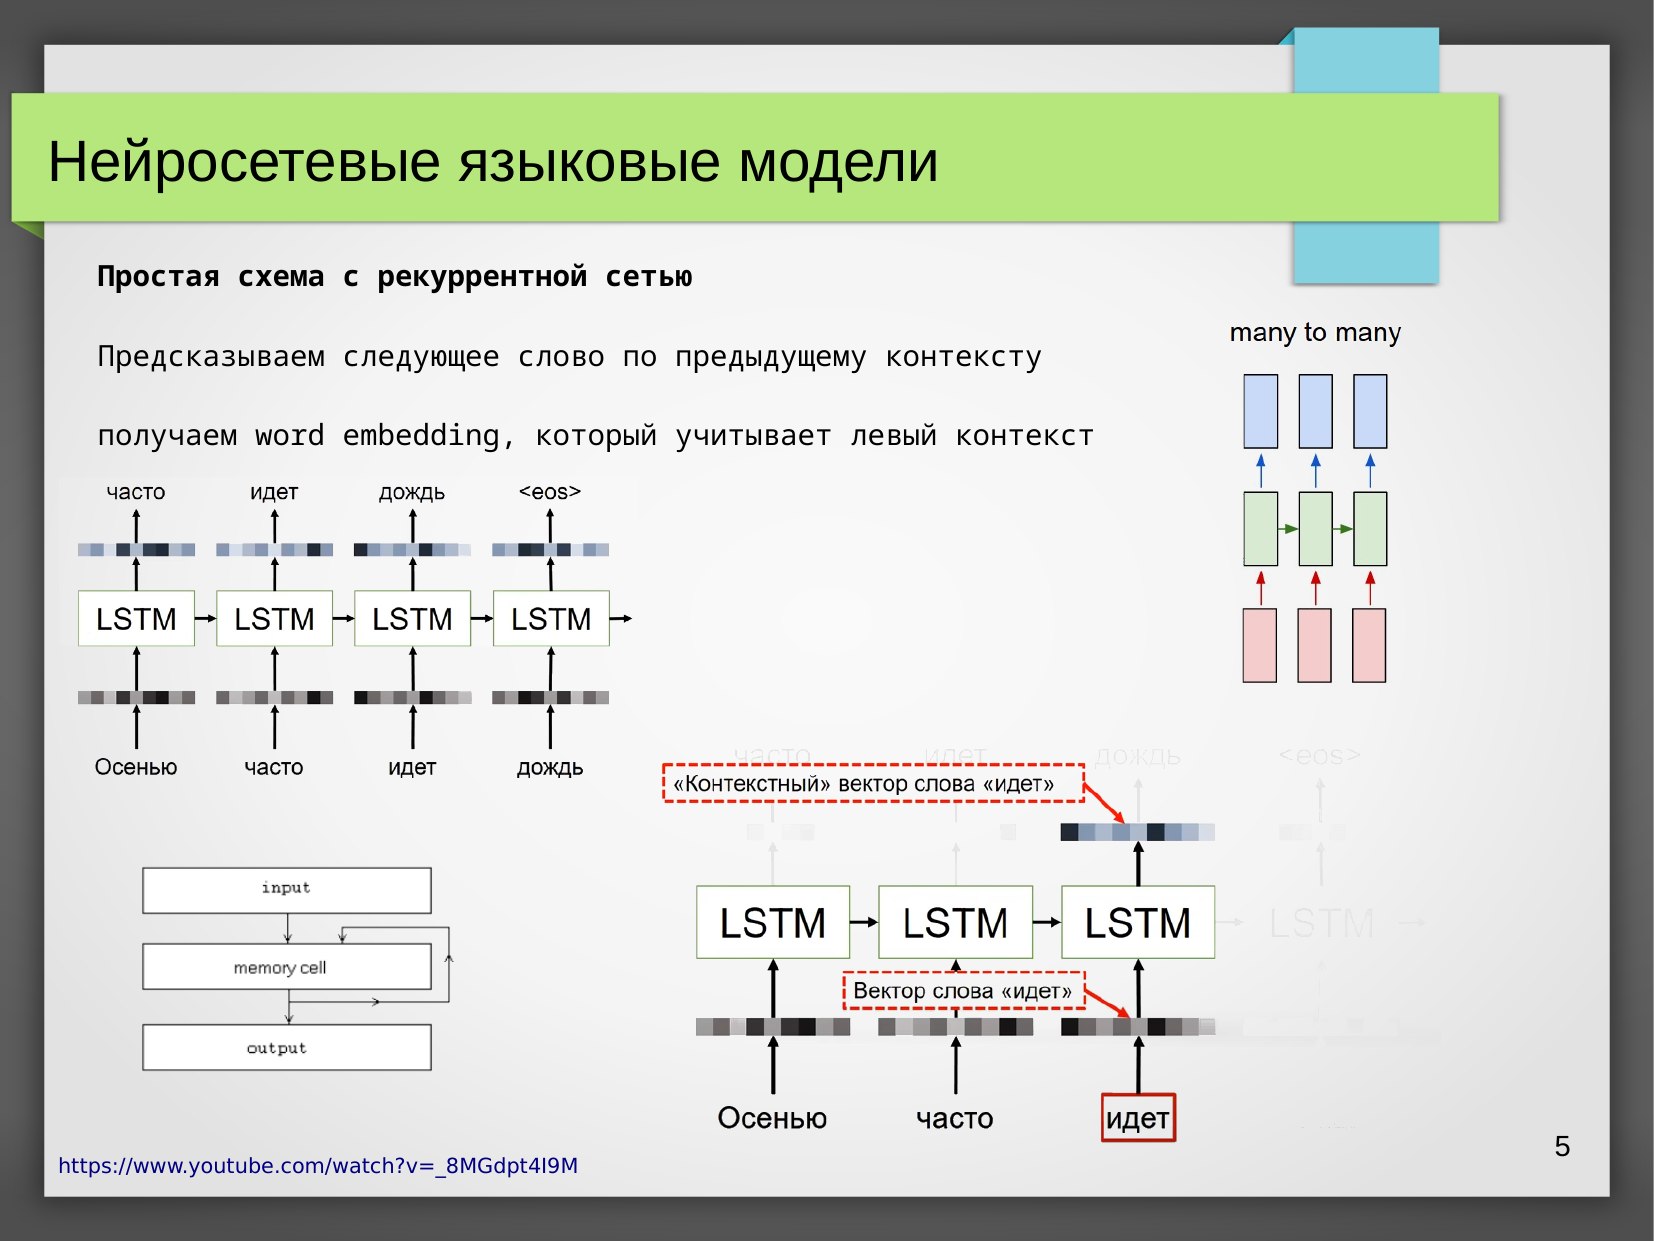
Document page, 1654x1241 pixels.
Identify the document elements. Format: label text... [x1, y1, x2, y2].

text_box Простая схема с рекуррентной сетью Предсказываем следующее слово по предыдущему контексту получаем word embedding, который учитывает левый контекст [82, 248, 1123, 469]
text_box https://www.youtube.com/watch?v=_8MGdpt4I9M [43, 1146, 662, 1193]
picture [0, 0, 1654, 1241]
title Нейросетевые языковые модели [47, 121, 1241, 201]
